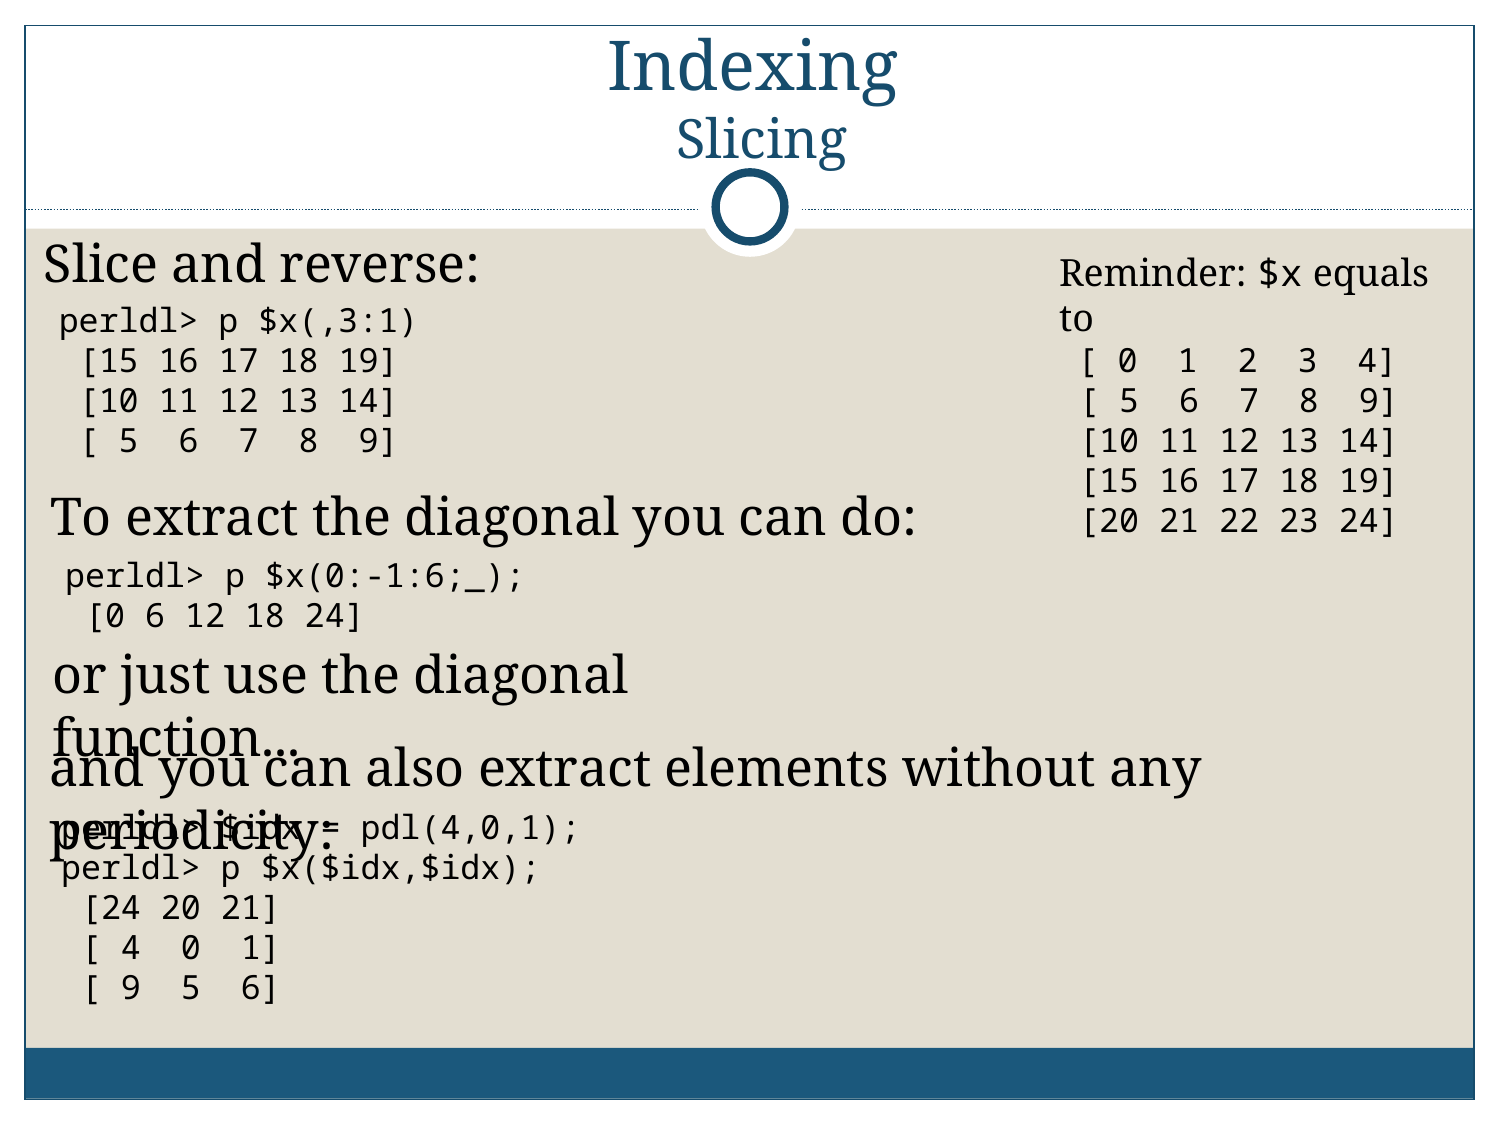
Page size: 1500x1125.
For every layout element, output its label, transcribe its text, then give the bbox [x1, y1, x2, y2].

text_box perldl> p $x(0:-1:6;_); [0 6 12 18 24] [50, 546, 648, 634]
text_box To extract the diagonal you can do: [35, 476, 944, 554]
text_box Slice and reverse: [29, 223, 851, 331]
title Indexing Slicing [62, 14, 1463, 177]
text_box or just use the diagonal function... [37, 634, 859, 712]
text_box and you can also extract elements without any periodicity: [35, 727, 1286, 805]
text_box perldl> $idx = pdl(4,0,1); perldl> p $x($idx,$idx); [24 20 21] [ 4 0 1] [ 9 5 6] [46, 798, 860, 1019]
text_box Reminder: $x equals to [ 0 1 2 3 4] [ 5 6 7 8 9] [10 11 12 13 14] [15 16 17 18 19] [20 21 22 23 24] [1044, 241, 1455, 502]
text_box perldl> p $x(,3:1) [15 16 17 18 19] [10 11 12 13 14] [ 5 6 7 8 9] [43, 292, 669, 467]
